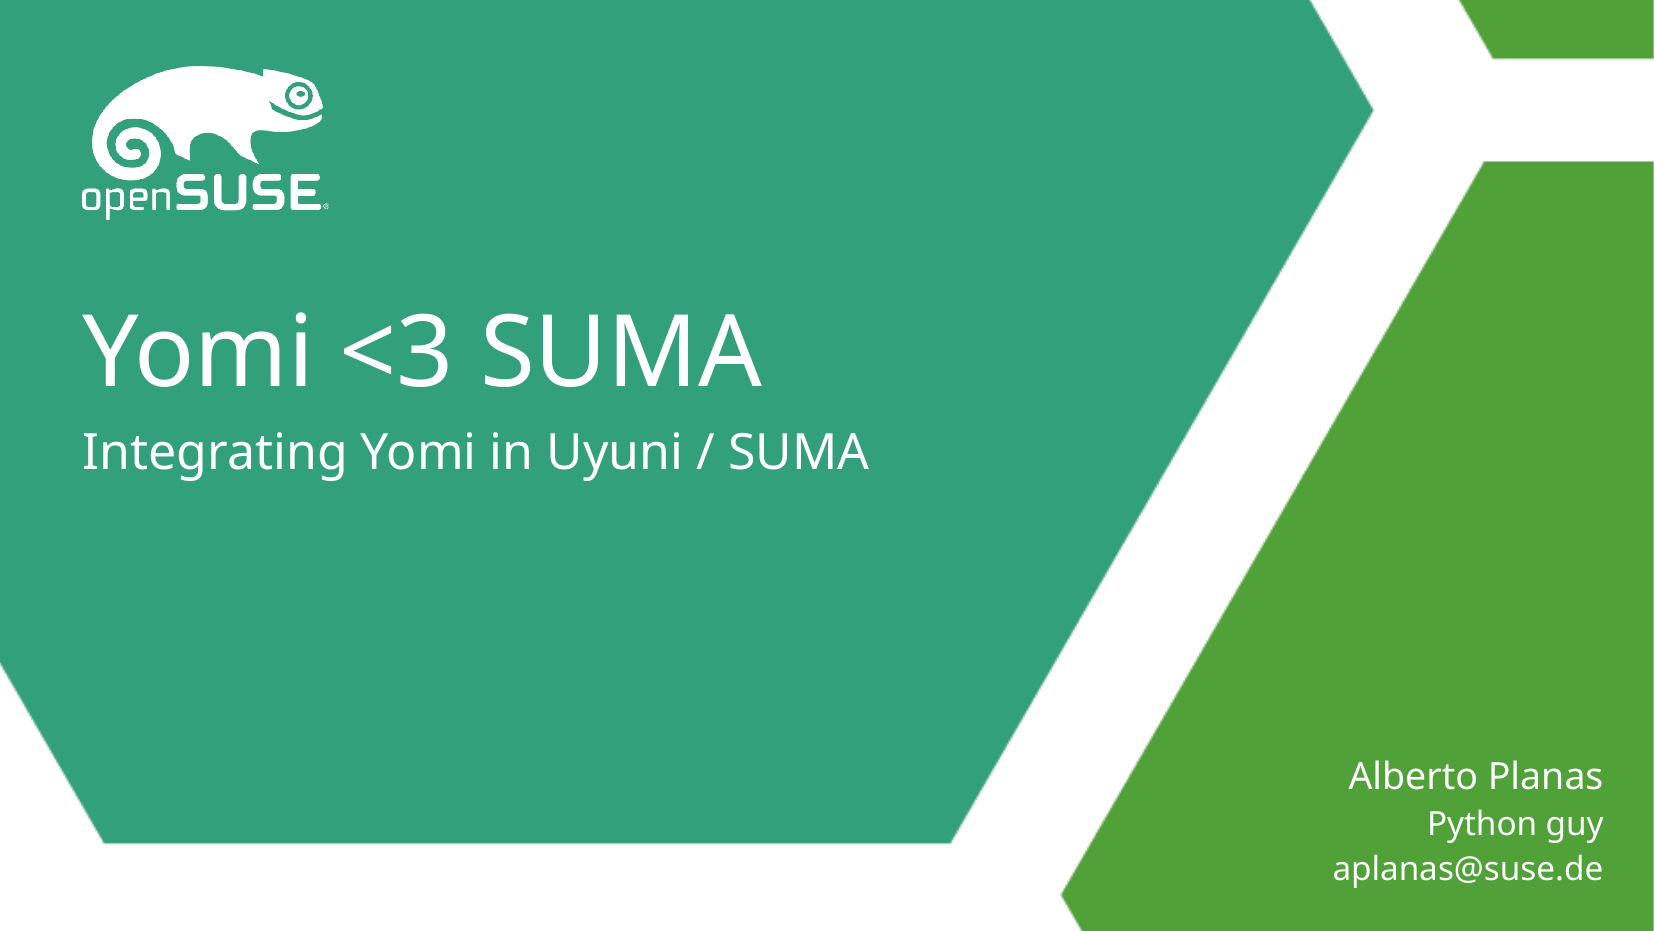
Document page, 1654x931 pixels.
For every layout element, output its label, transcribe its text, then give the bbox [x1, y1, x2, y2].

title Yomi <3 SUMA Integrating Yomi in Uyuni / SUMA [82, 219, 1218, 545]
subtitle Alberto Planas Python guy aplanas@suse.de [1177, 686, 1604, 931]
picture [0, 0, 1654, 931]
